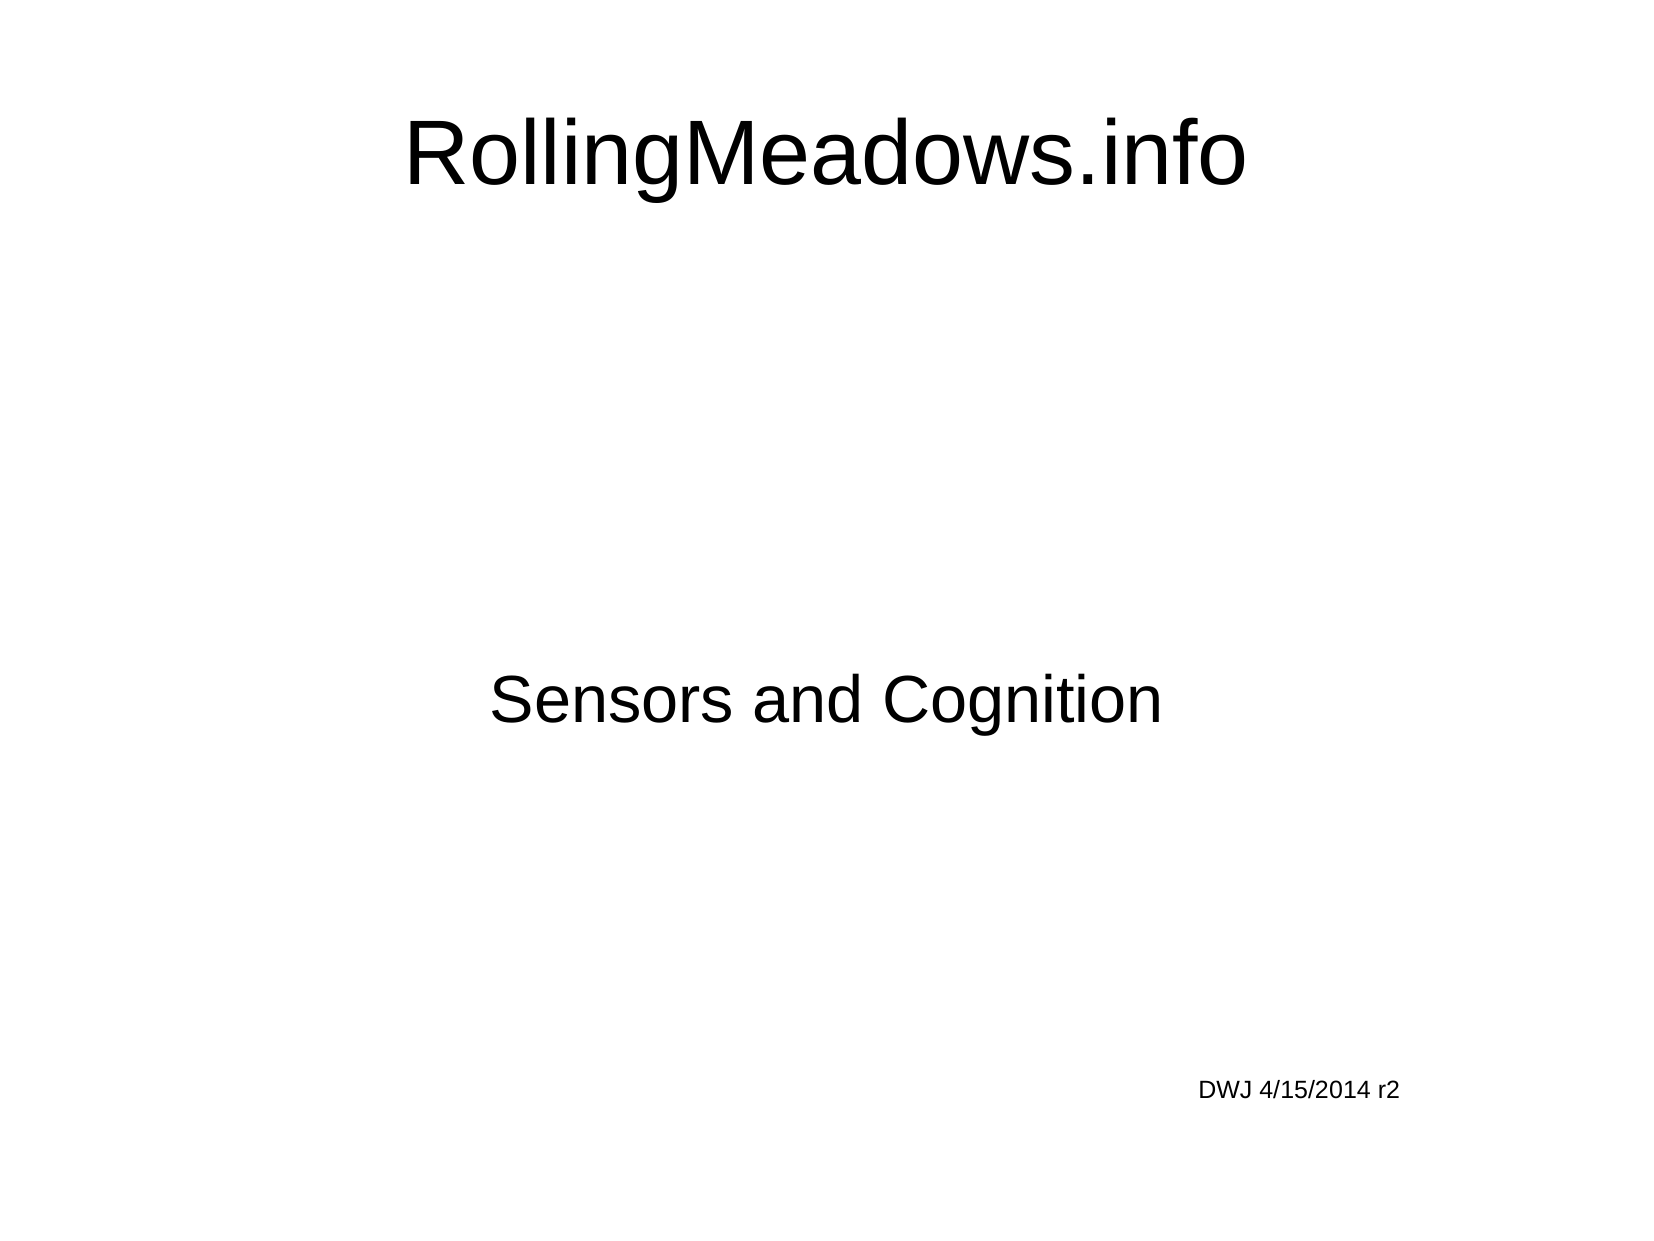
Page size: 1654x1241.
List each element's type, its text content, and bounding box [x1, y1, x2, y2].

text_box DWJ 4/15/2014 r2 [1183, 1068, 1417, 1111]
title RollingMeadows.info [82, 49, 1571, 257]
subtitle Sensors and Cognition [82, 290, 1571, 1109]
